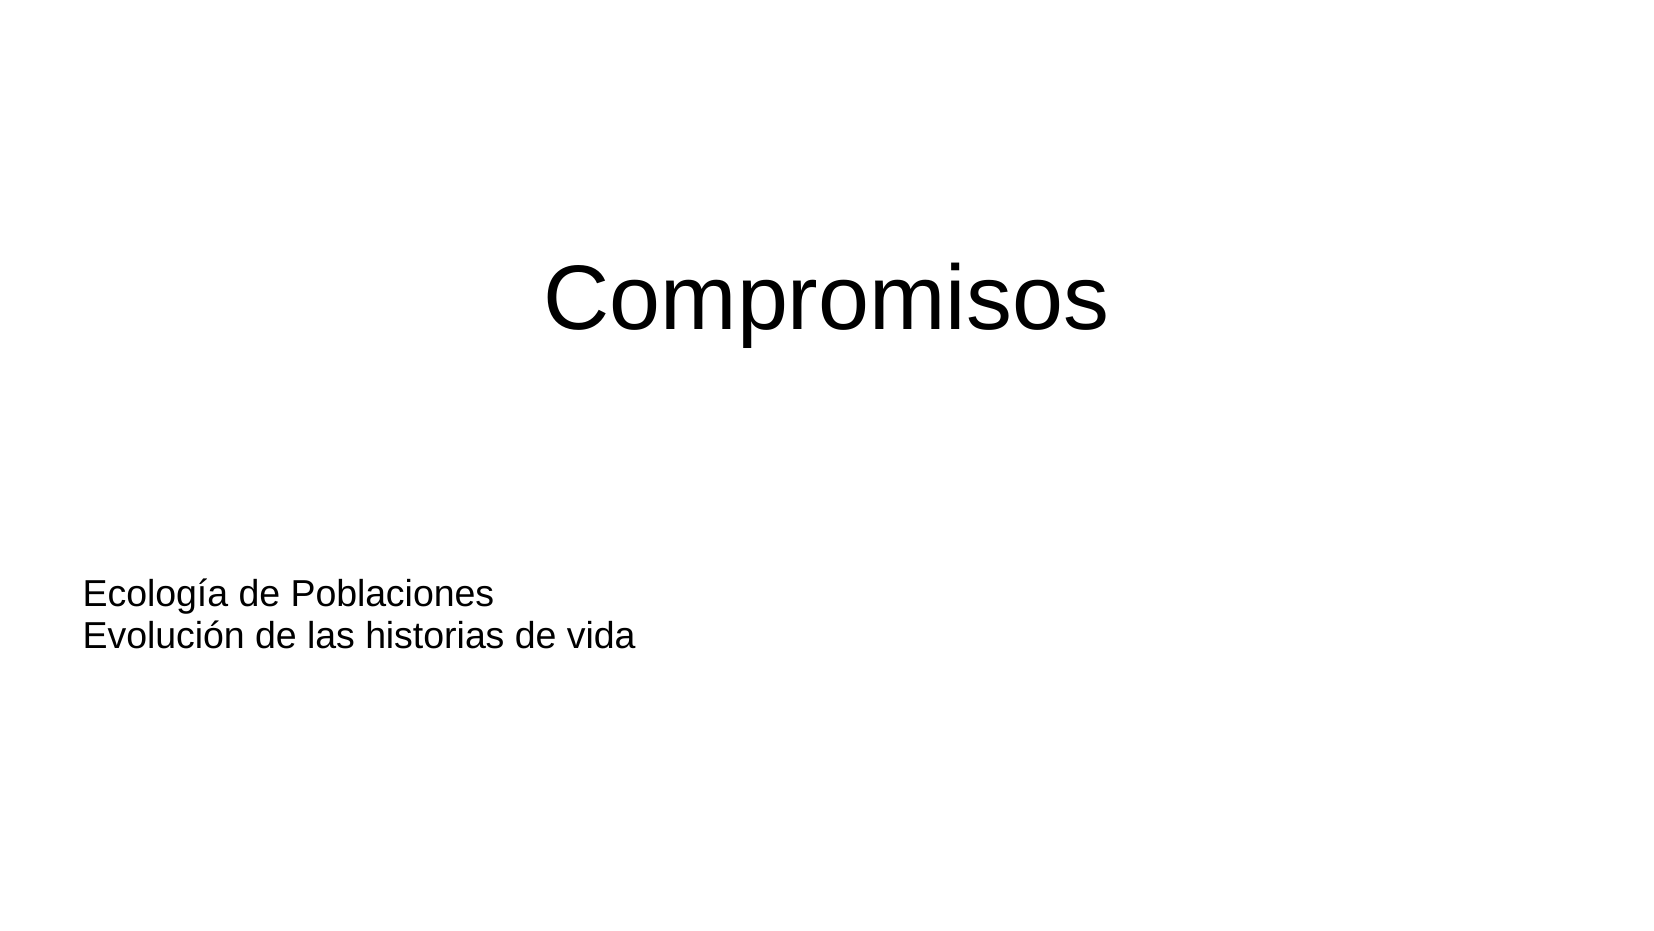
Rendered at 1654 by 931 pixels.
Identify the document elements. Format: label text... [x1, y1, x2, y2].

title Compromisos [82, 220, 1571, 376]
subtitle Ecología de Poblaciones Evolución de las historias de vida [82, 472, 1571, 758]
